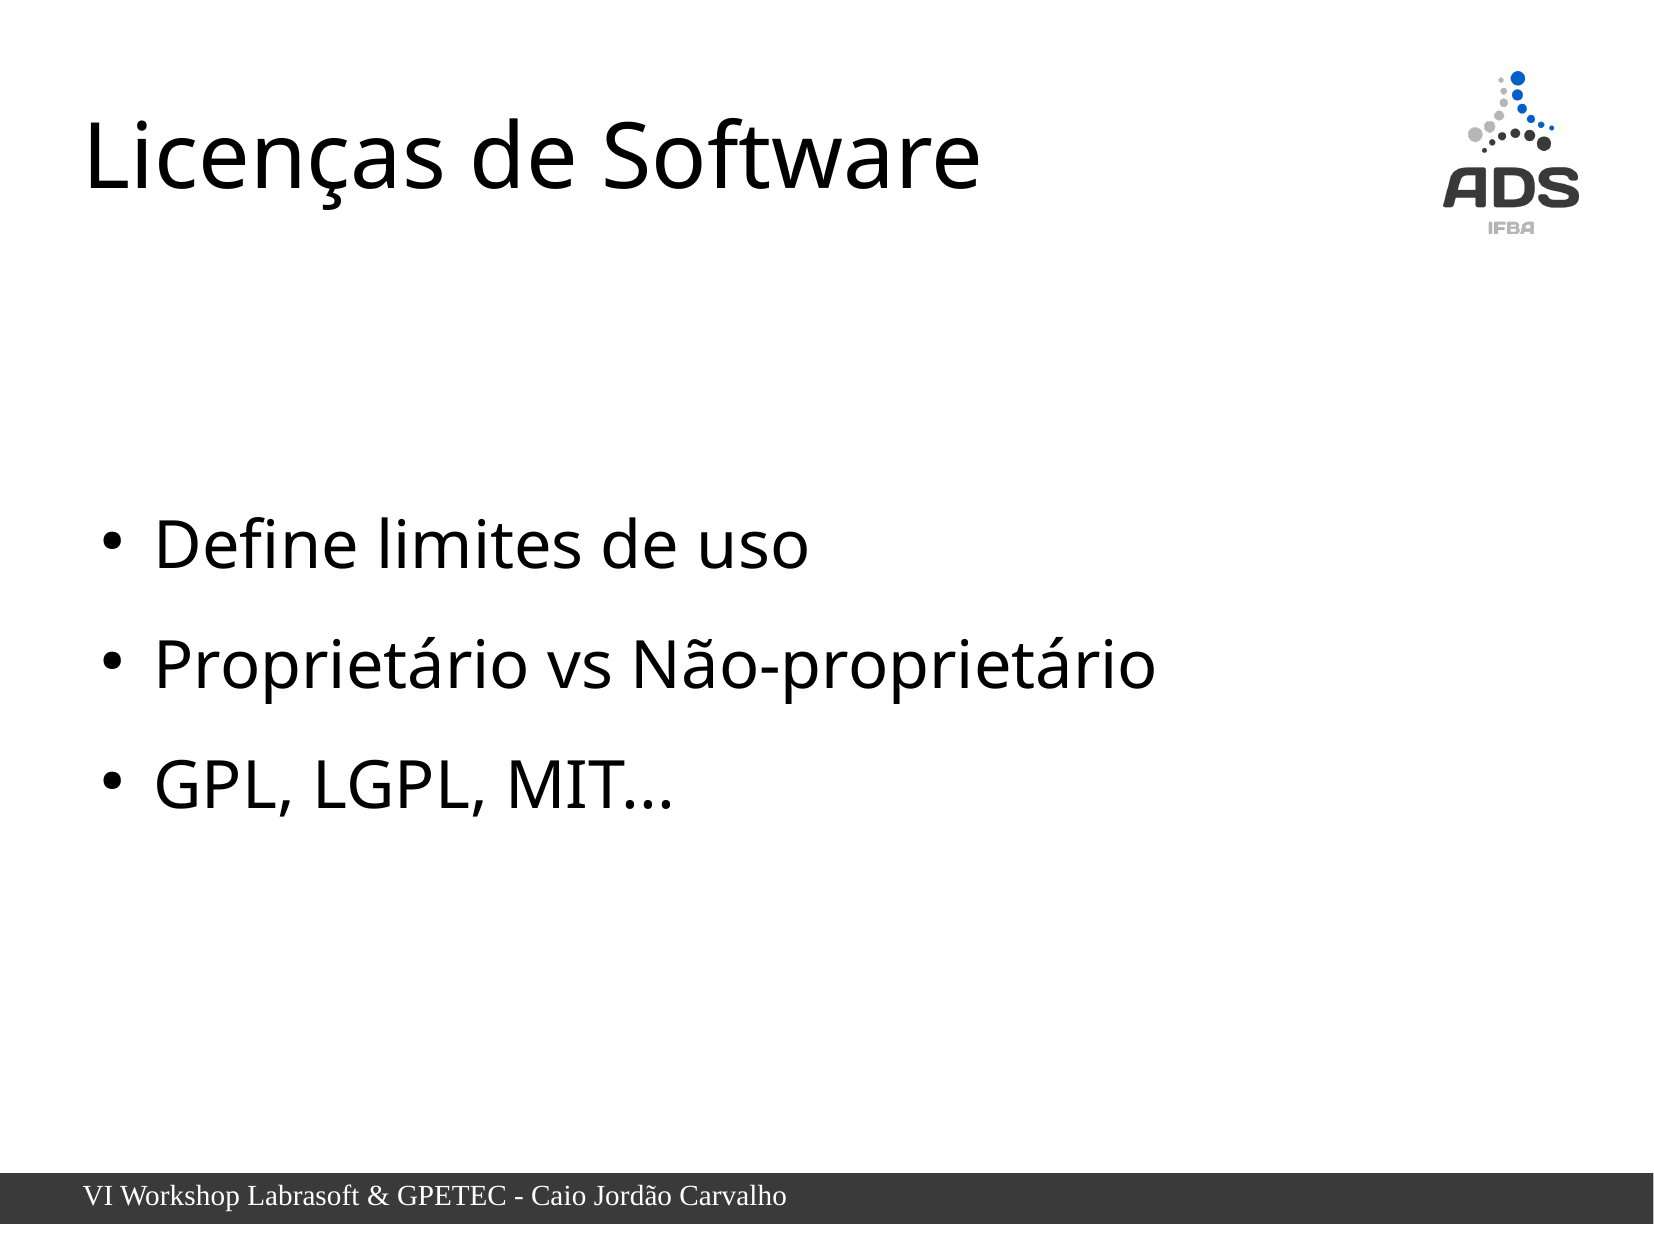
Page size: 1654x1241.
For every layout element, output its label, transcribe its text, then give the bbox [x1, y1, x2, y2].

list Define limites de uso Proprietário vs Não-proprietário GPL, LGPL, MIT... [82, 290, 1571, 1036]
title Licenças de Software [82, 49, 1426, 257]
picture [1443, 71, 1579, 234]
